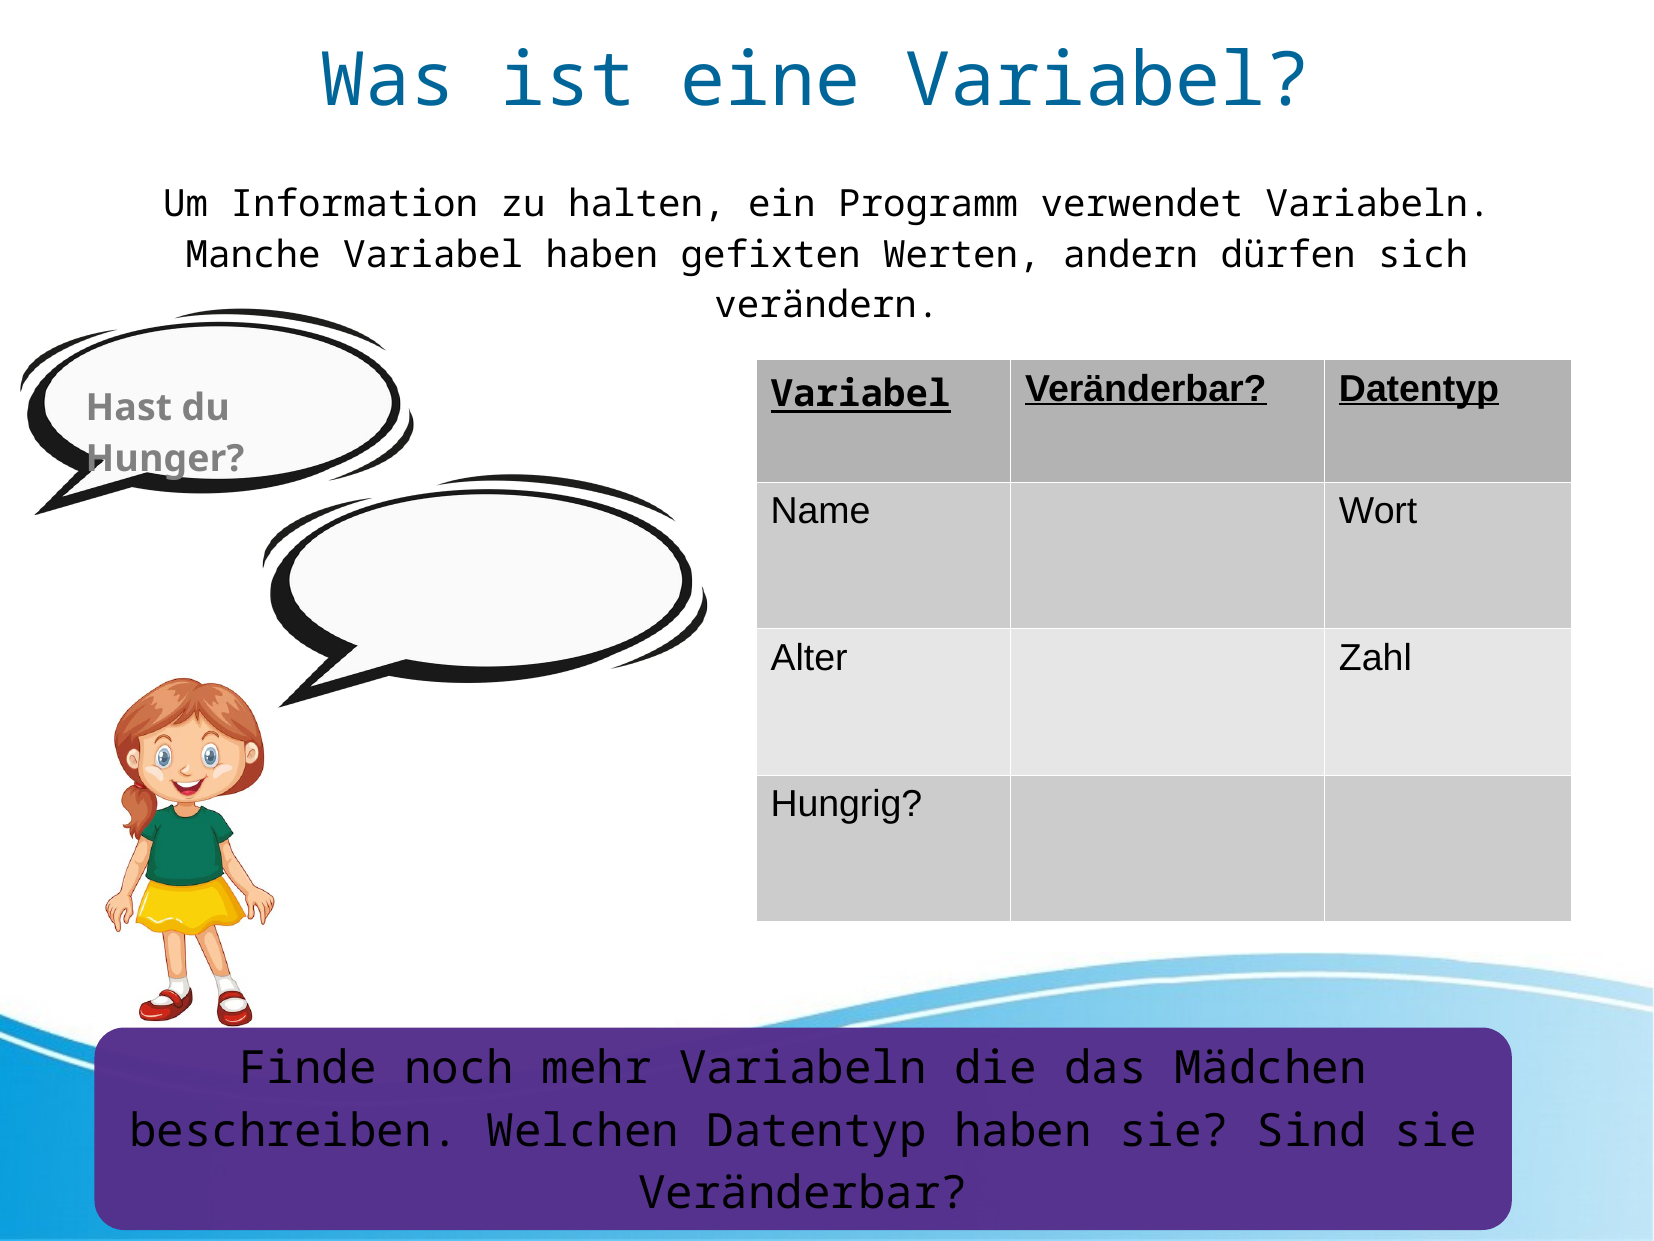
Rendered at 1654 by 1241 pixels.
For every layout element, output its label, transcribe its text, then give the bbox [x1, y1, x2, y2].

table_header Veränderbar? [1011, 360, 1324, 482]
text_box Finde noch mehr Variabeln die das Mädchen beschreiben. Welchen Datentyp haben sie? Sind sie Veränderbar? [94, 1027, 1512, 1182]
table_cell [1011, 483, 1324, 628]
picture [0, 307, 1654, 1241]
table_cell [1325, 776, 1571, 921]
text_box Hast du Hunger? [70, 372, 402, 485]
text_box Um Information zu halten, ein Programm verwendet Variabeln. Manche Variabel haben gefixten Werten, andern dürfen sich verändern. [91, 168, 1563, 284]
table_cell Name [757, 483, 1010, 628]
table_header Variabel [757, 360, 1010, 482]
table_cell [1011, 776, 1324, 921]
table_cell Wort [1325, 483, 1571, 628]
table_header Datentyp [1325, 360, 1571, 482]
table_cell [1011, 629, 1324, 775]
table_cell Alter [757, 629, 1010, 775]
table_cell Zahl [1325, 629, 1571, 775]
table_cell Hungrig? [757, 776, 1010, 921]
title Was ist eine Variabel? [70, 0, 1559, 154]
